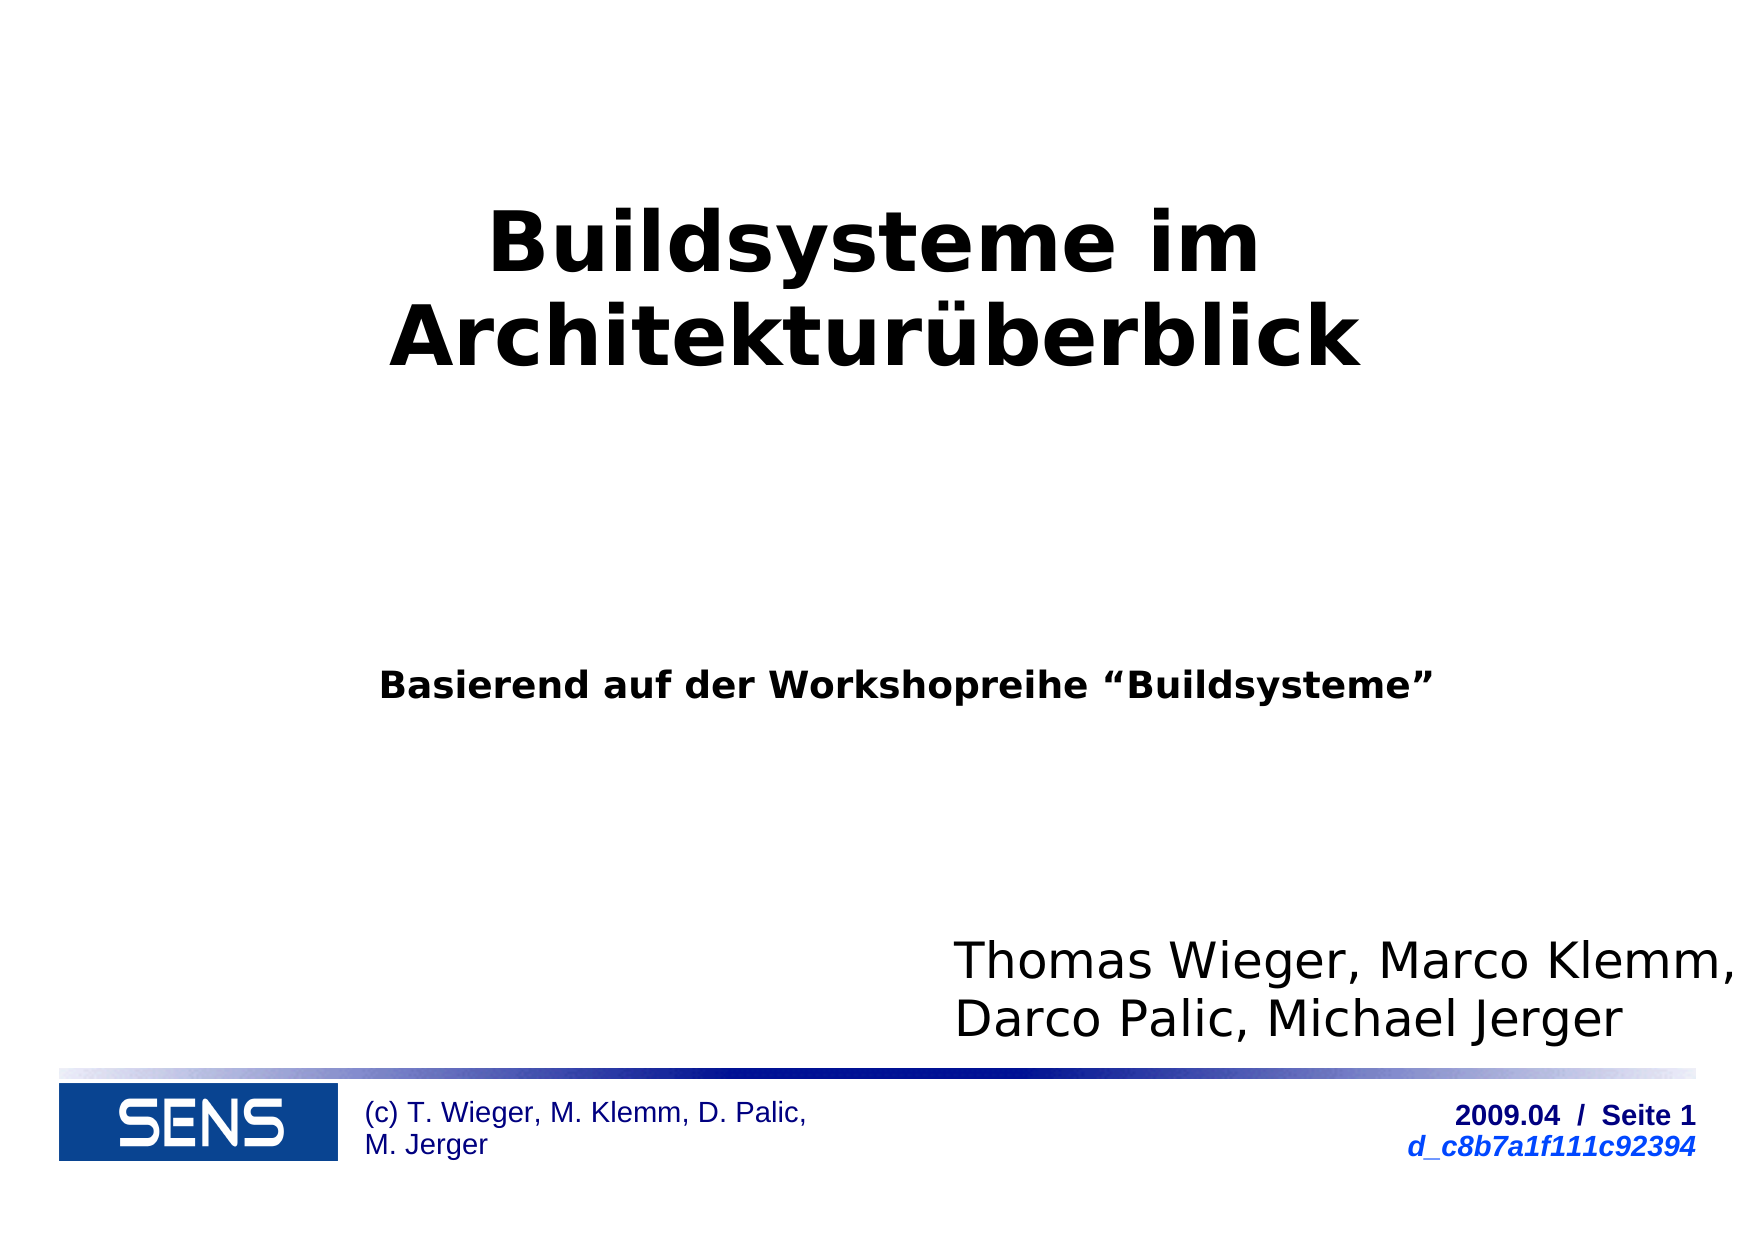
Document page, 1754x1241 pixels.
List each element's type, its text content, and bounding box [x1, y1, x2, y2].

picture [59, 1083, 338, 1161]
text_box Buildsysteme im Architekturüberblick [389, 196, 1361, 545]
picture [59, 1068, 1696, 1079]
text_box [39, 31, 1717, 287]
text_box Thomas Wieger, Marco Klemm, Darco Palic, Michael Jerger [954, 931, 1754, 1049]
text_box Basierend auf der Workshopreihe “Buildsysteme” [378, 664, 1437, 707]
